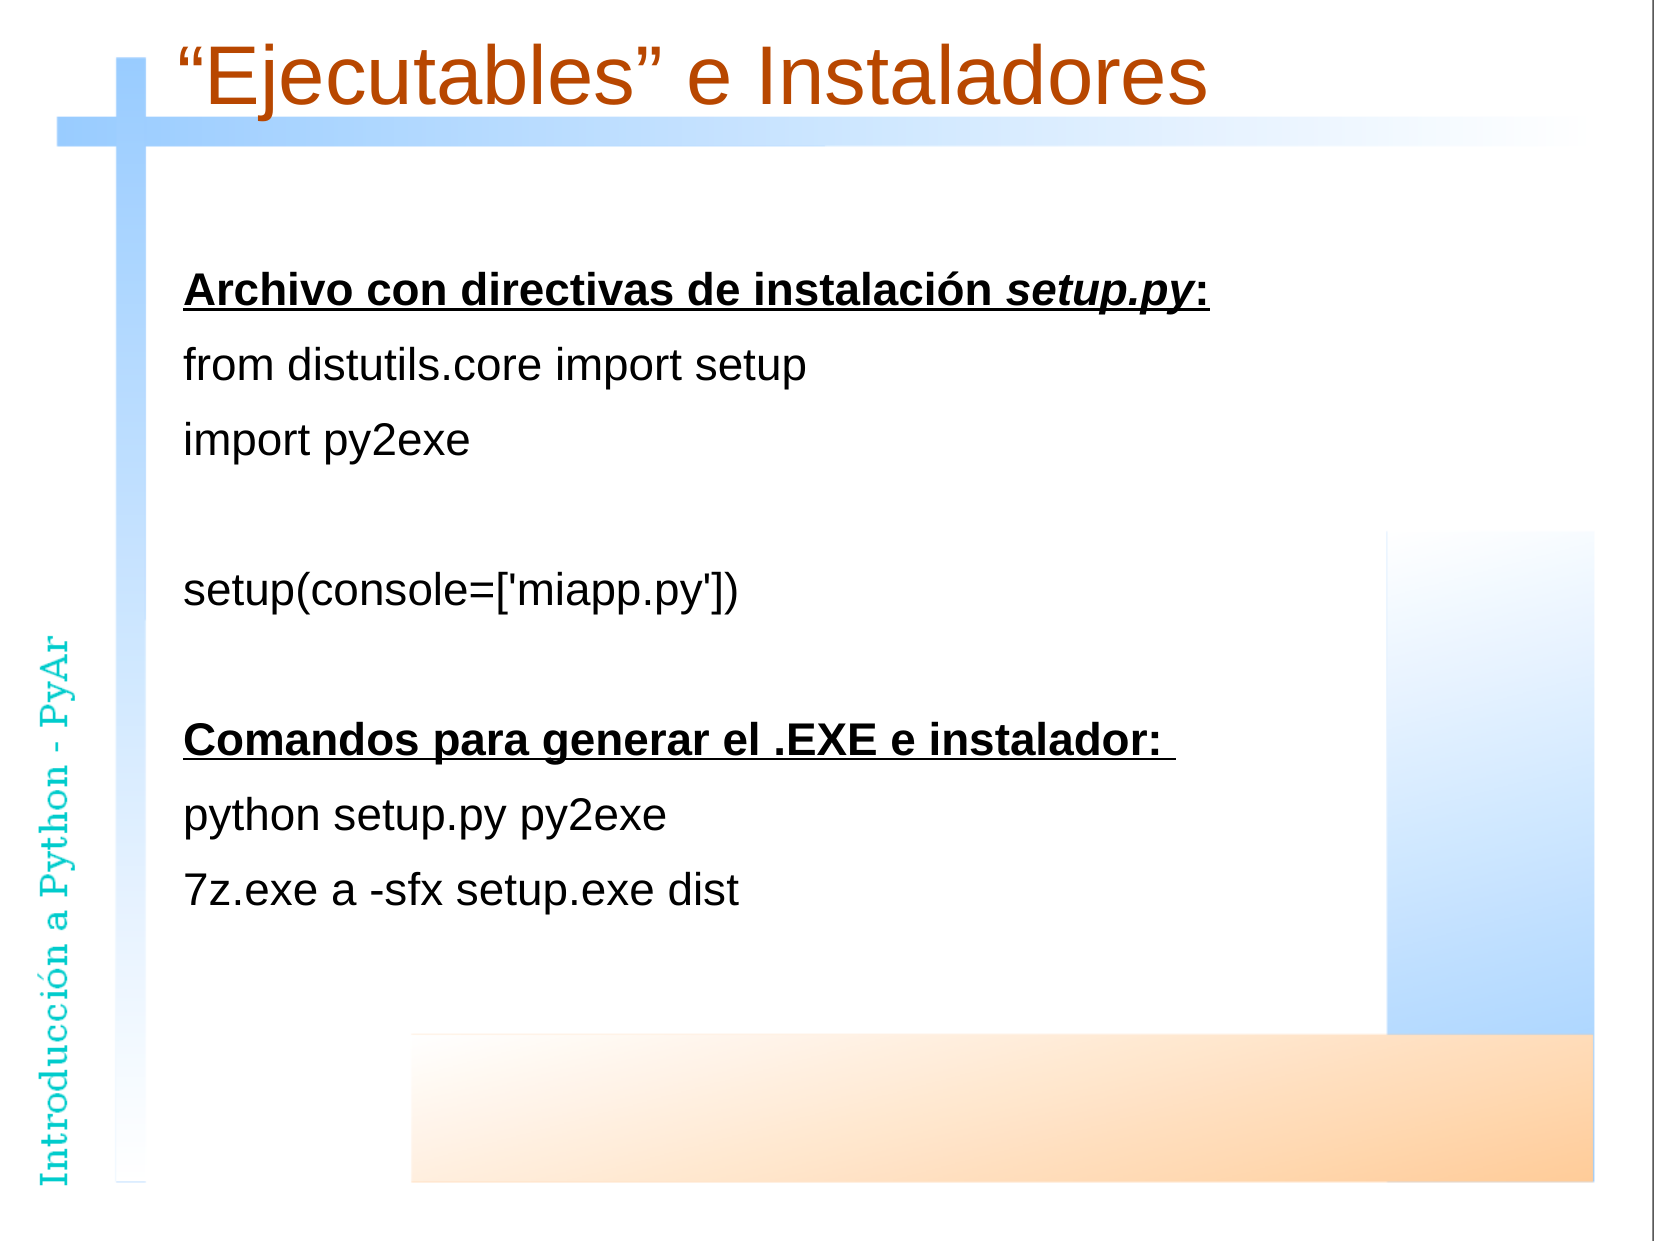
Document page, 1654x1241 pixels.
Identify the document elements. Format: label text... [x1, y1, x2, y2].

text_box Archivo con directivas de instalación setup.py: from distutils.core import setup import py2exe setup(console=['miapp.py']) Comandos para generar el .EXE e instalador: python setup.py py2exe 7z.exe a -sfx setup.exe dist [147, 147, 1595, 1182]
picture [0, 0, 1654, 1241]
title “Ejecutables” e Instaladores [177, 0, 1595, 147]
